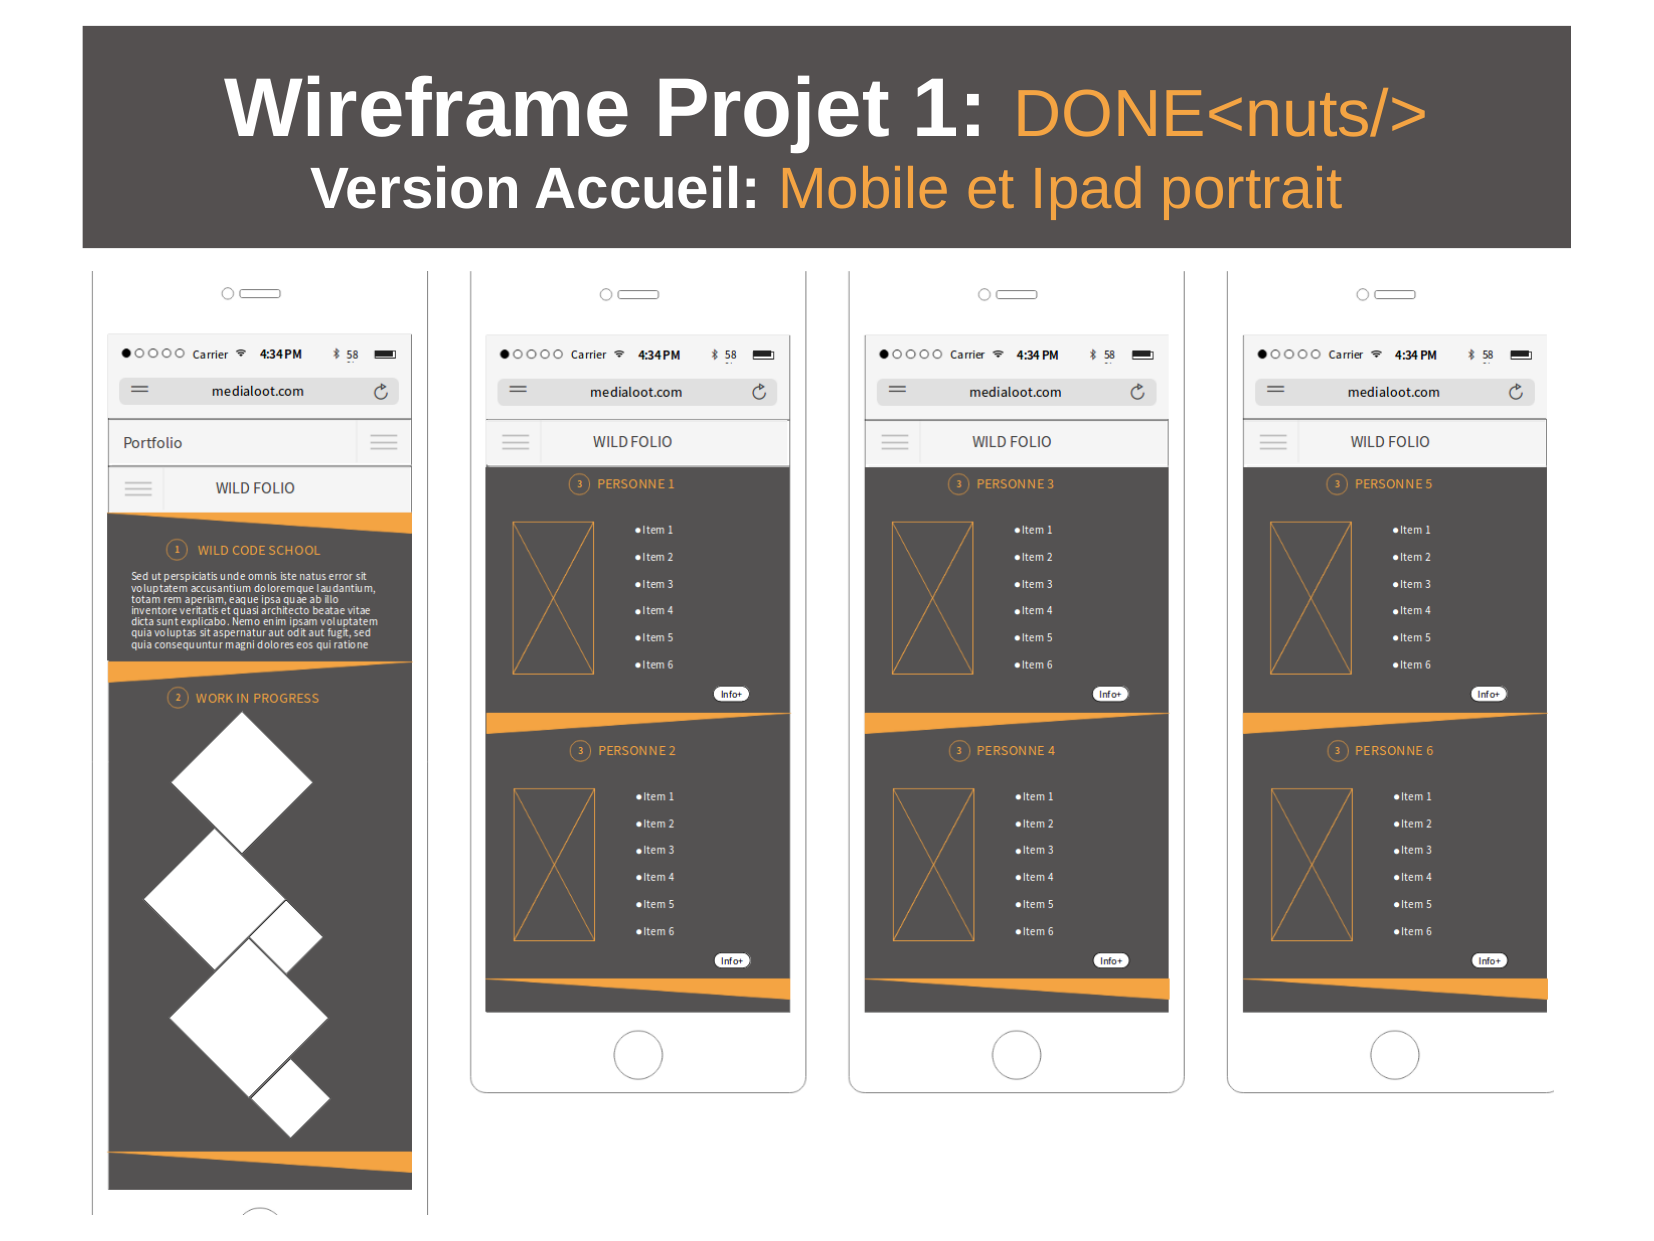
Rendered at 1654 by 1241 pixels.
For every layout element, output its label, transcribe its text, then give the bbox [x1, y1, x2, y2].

title Wireframe Projet 1: DONE<nuts/> Version Accueil: Mobile et Ipad portrait [82, 25, 1571, 249]
picture [88, 271, 1554, 1215]
